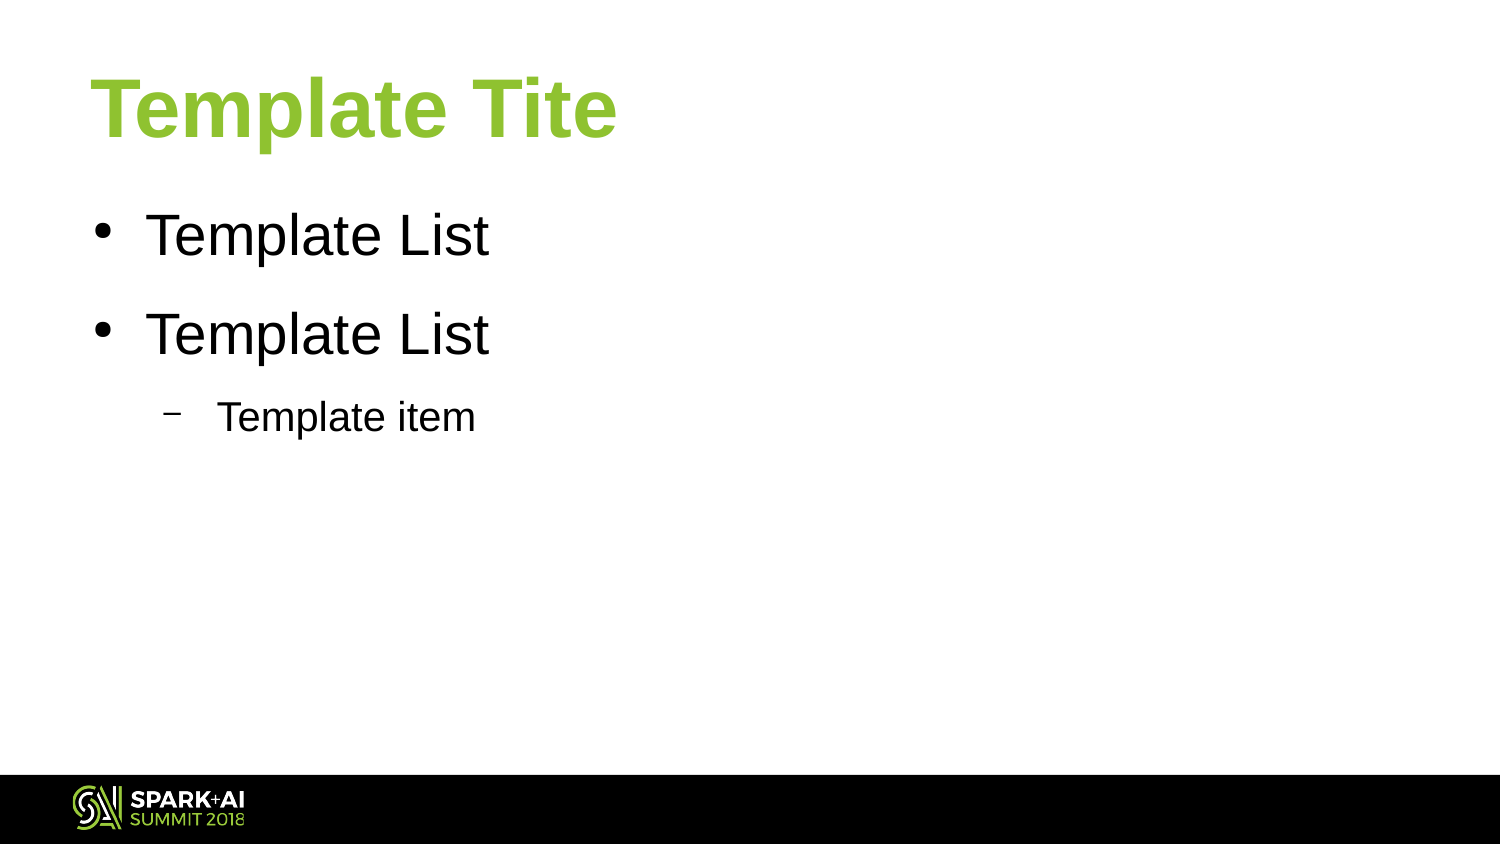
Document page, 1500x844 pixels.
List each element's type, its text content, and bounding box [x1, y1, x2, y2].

title Template Tite [75, 33, 1426, 175]
list Template List Template List Template item [75, 196, 1425, 754]
